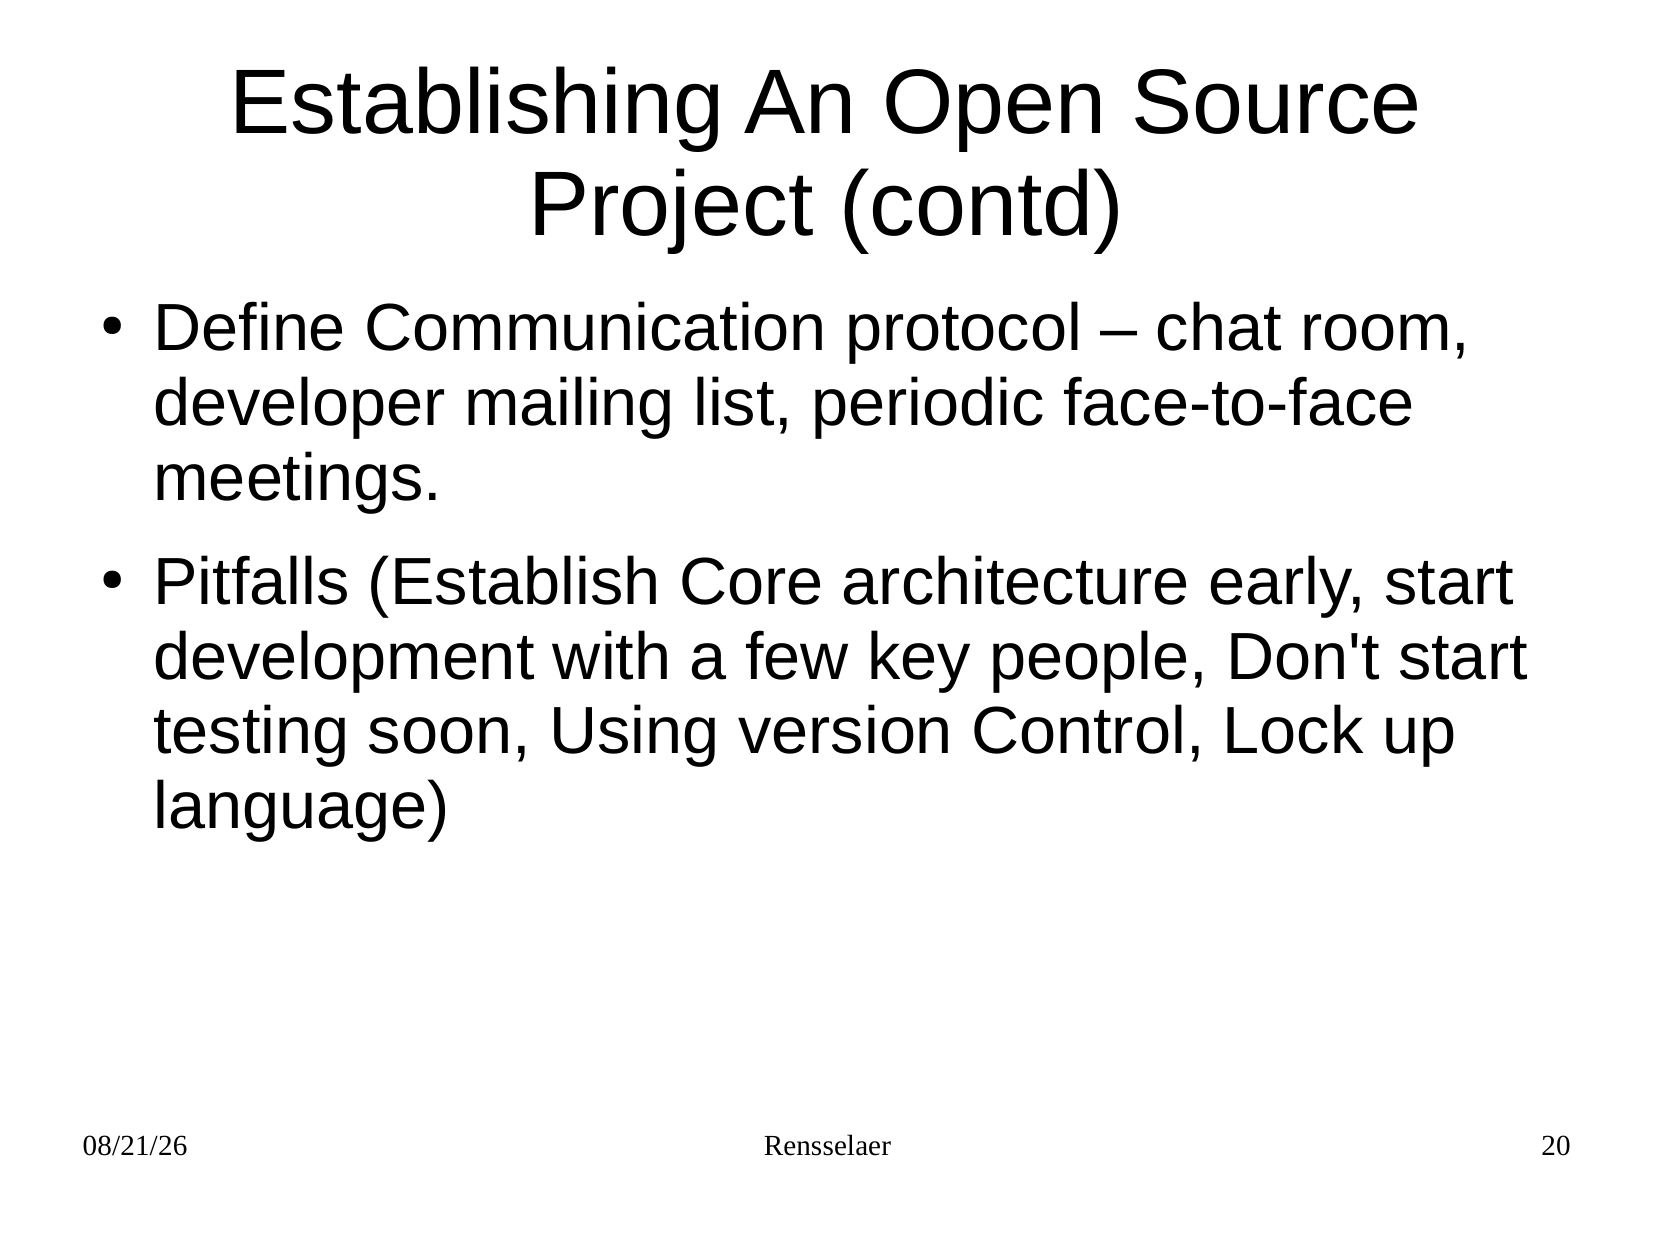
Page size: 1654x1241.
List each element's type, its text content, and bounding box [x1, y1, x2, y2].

title Establishing An Open Source Project (contd) [82, 49, 1571, 257]
list Define Communication protocol – chat room, developer mailing list, periodic face-to-face meetings. Pitfalls (Establish Core architecture early, start development with a few key people, Don't start testing soon, Using version Control, Lock up language) [82, 290, 1571, 1010]
